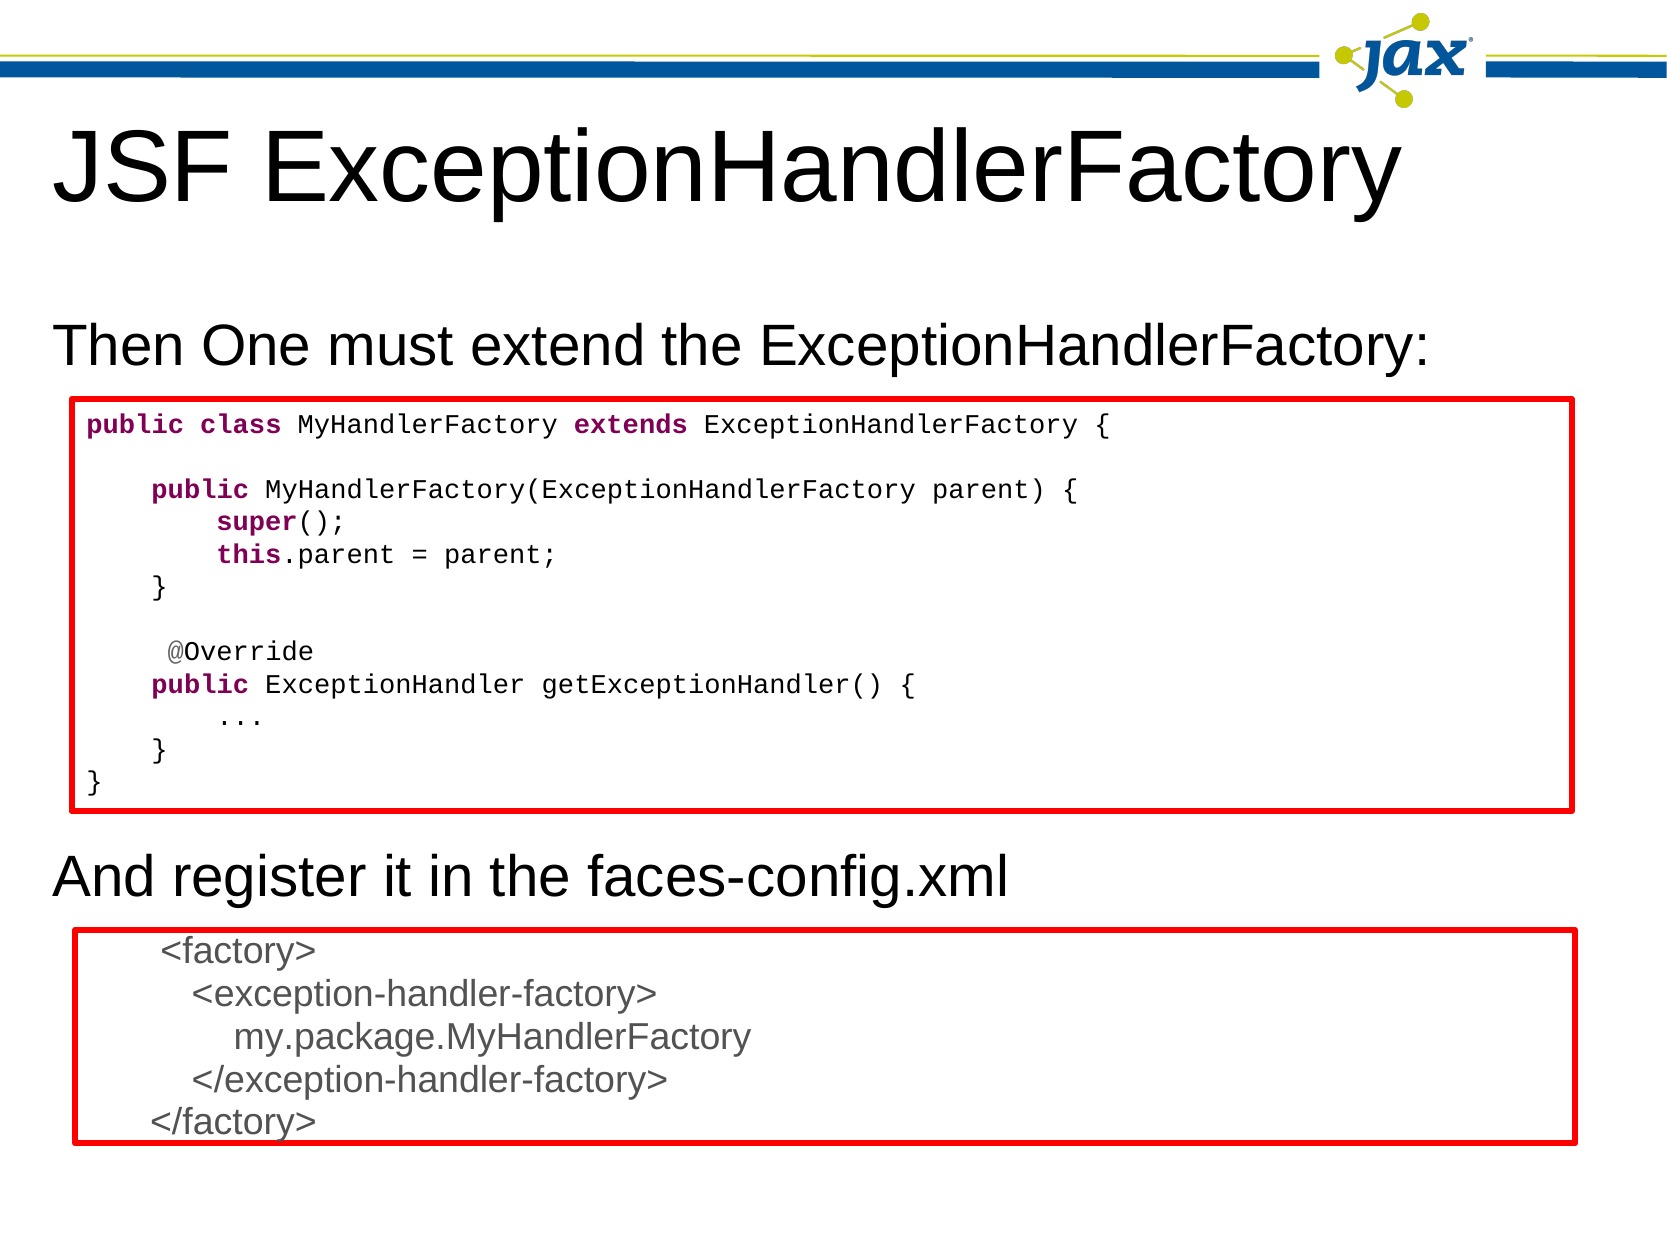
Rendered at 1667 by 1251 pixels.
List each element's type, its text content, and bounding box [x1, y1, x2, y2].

title JSF ExceptionHandlerFactory [37, 91, 1651, 230]
picture [1335, 13, 1473, 91]
text_box <factory> <exception-handler-factory> my.package.MyHandlerFactory </exception-handler-factory> </factory> [75, 1126, 1576, 1144]
list Then One must extend the ExceptionHandlerFactory: And register it in the faces-config.xml [37, 300, 1613, 1126]
